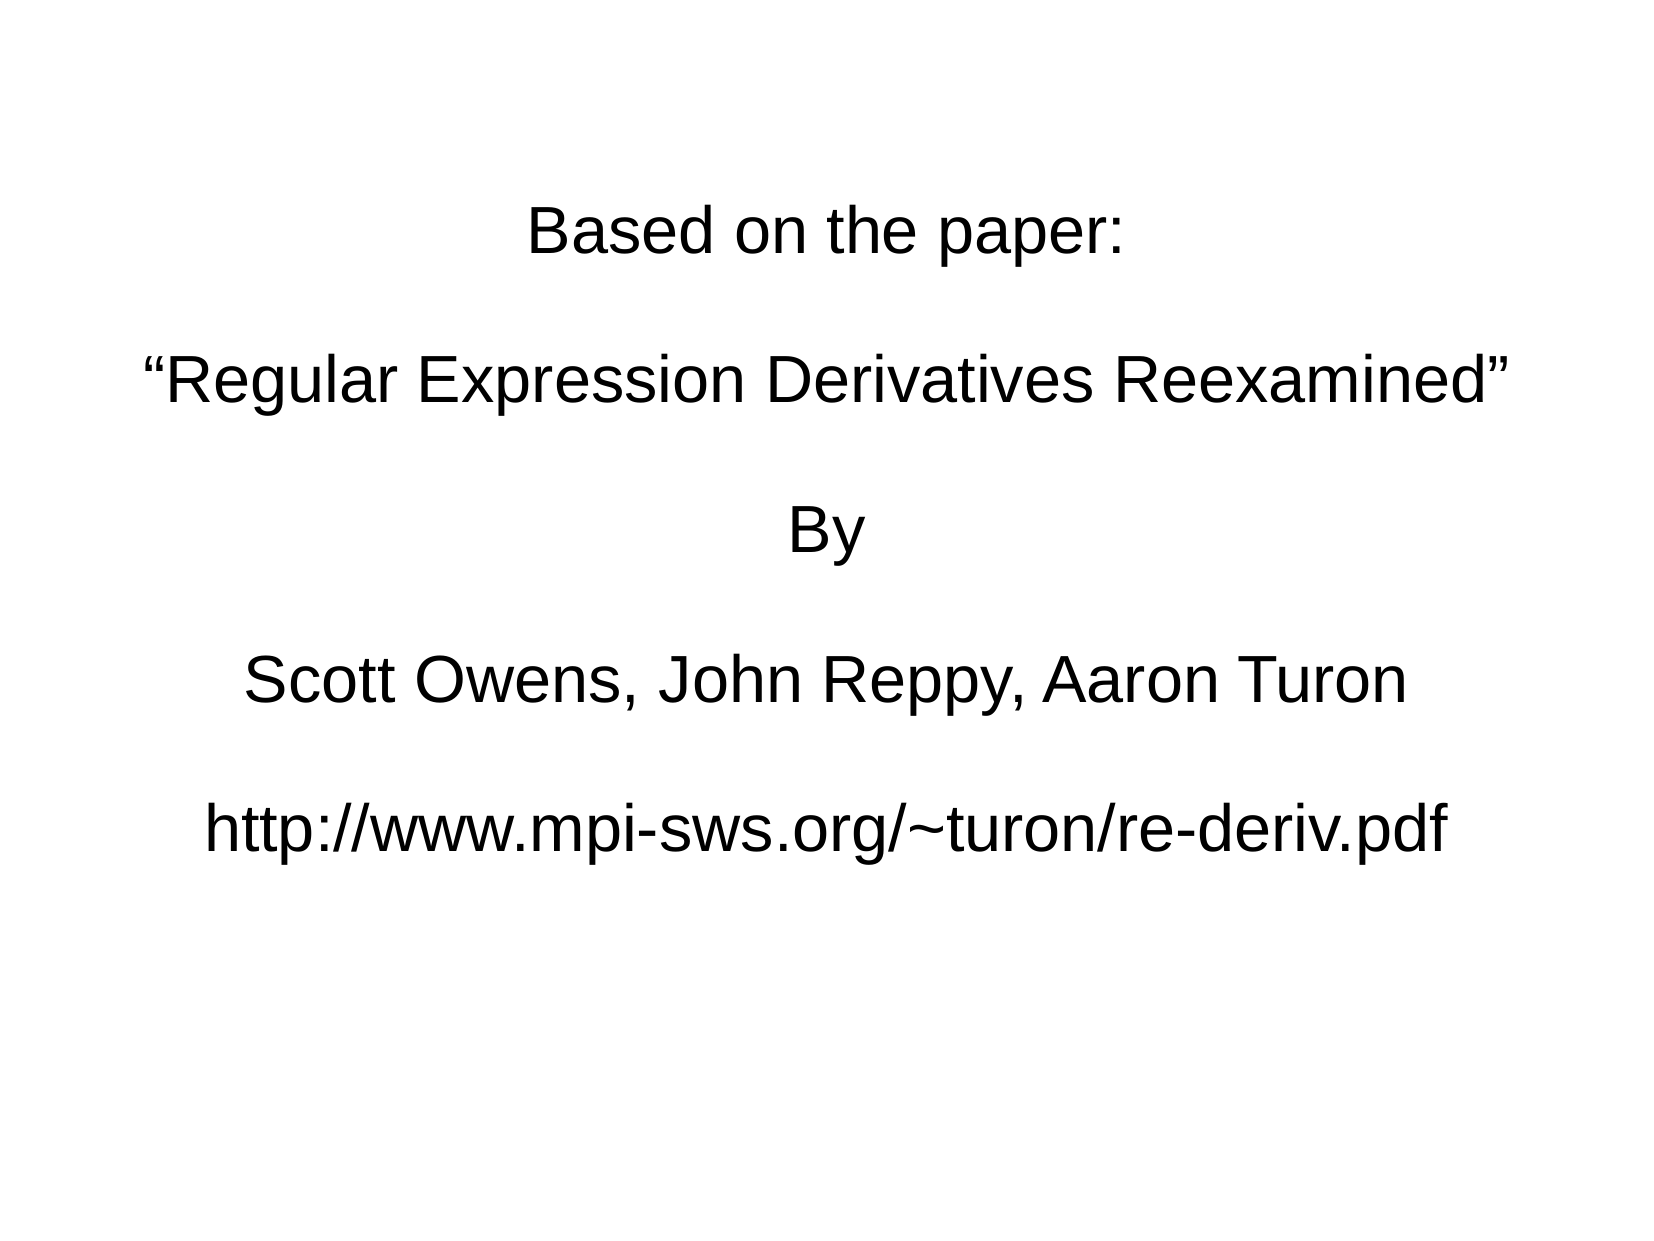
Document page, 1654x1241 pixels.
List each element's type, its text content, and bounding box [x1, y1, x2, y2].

subtitle Based on the paper: “Regular Expression Derivatives Reexamined” By Scott Owens, John Reppy, Aaron Turon http://www.mpi-sws.org/~turon/re-deriv.pdf [82, 49, 1571, 1010]
